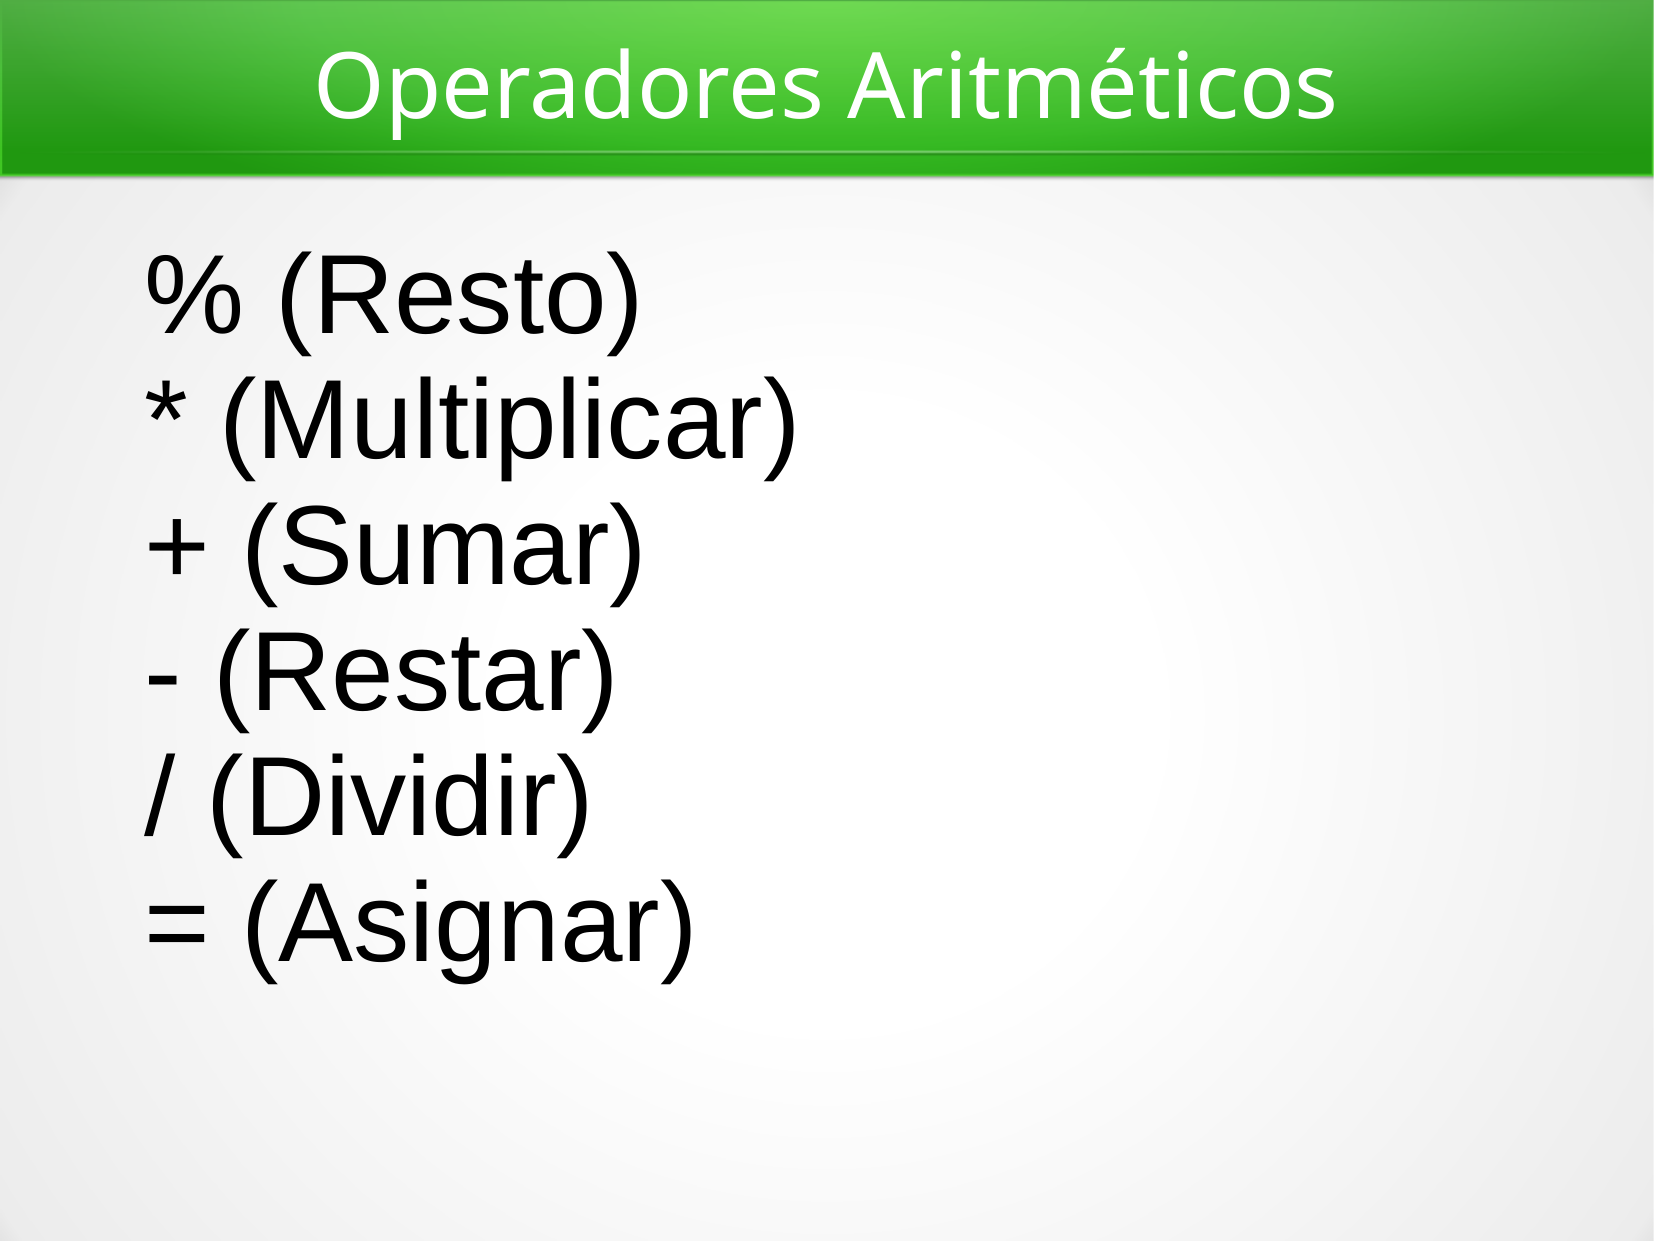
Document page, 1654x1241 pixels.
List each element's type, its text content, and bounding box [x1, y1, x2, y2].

title Operadores Aritméticos [82, 11, 1571, 154]
text_box % (Resto) * (Multiplicar) + (Sumar) - (Restar) / (Dividir) = (Asignar) [129, 224, 1441, 993]
picture [0, 0, 1654, 1241]
